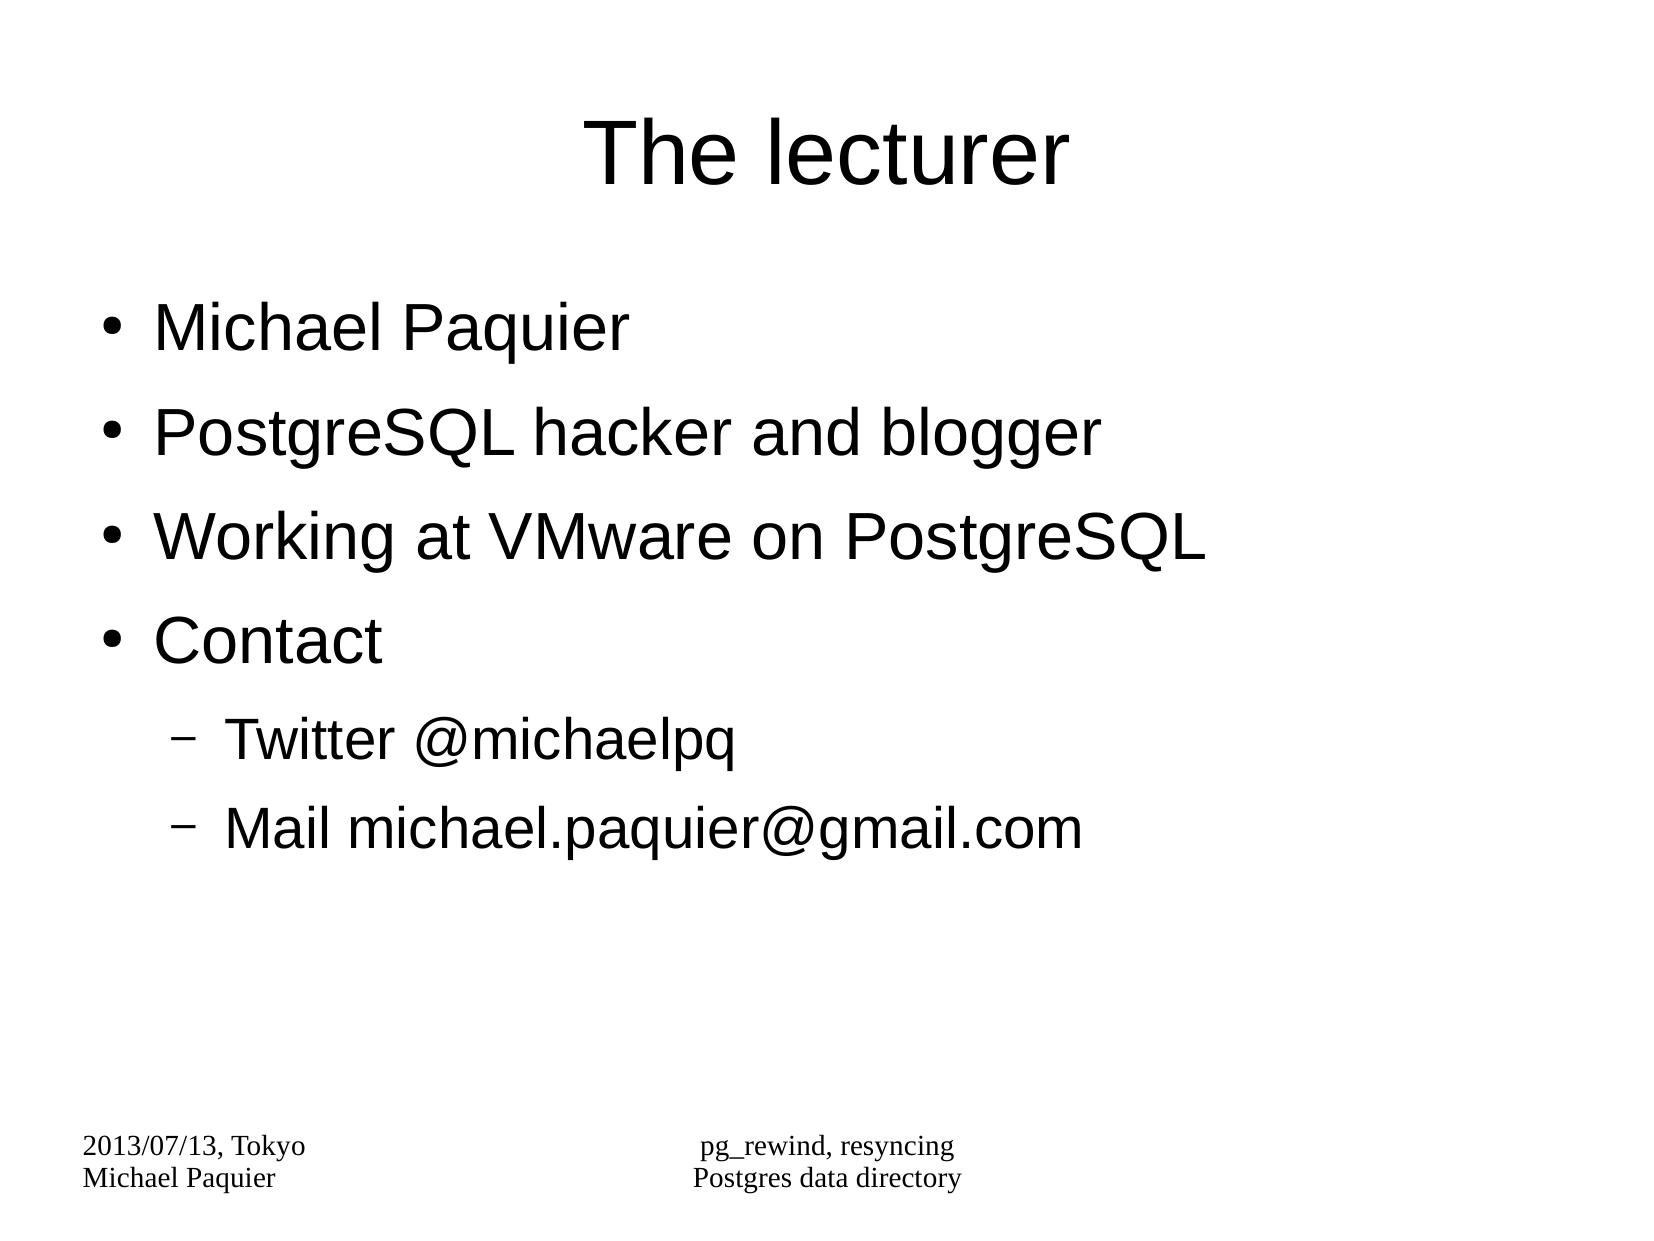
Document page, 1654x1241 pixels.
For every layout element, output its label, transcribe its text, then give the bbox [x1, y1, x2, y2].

list Michael Paquier PostgreSQL hacker and blogger Working at VMware on PostgreSQL Contact Twitter @michaelpq Mail michael.paquier@gmail.com [82, 290, 1571, 1010]
title The lecturer [82, 49, 1571, 257]
